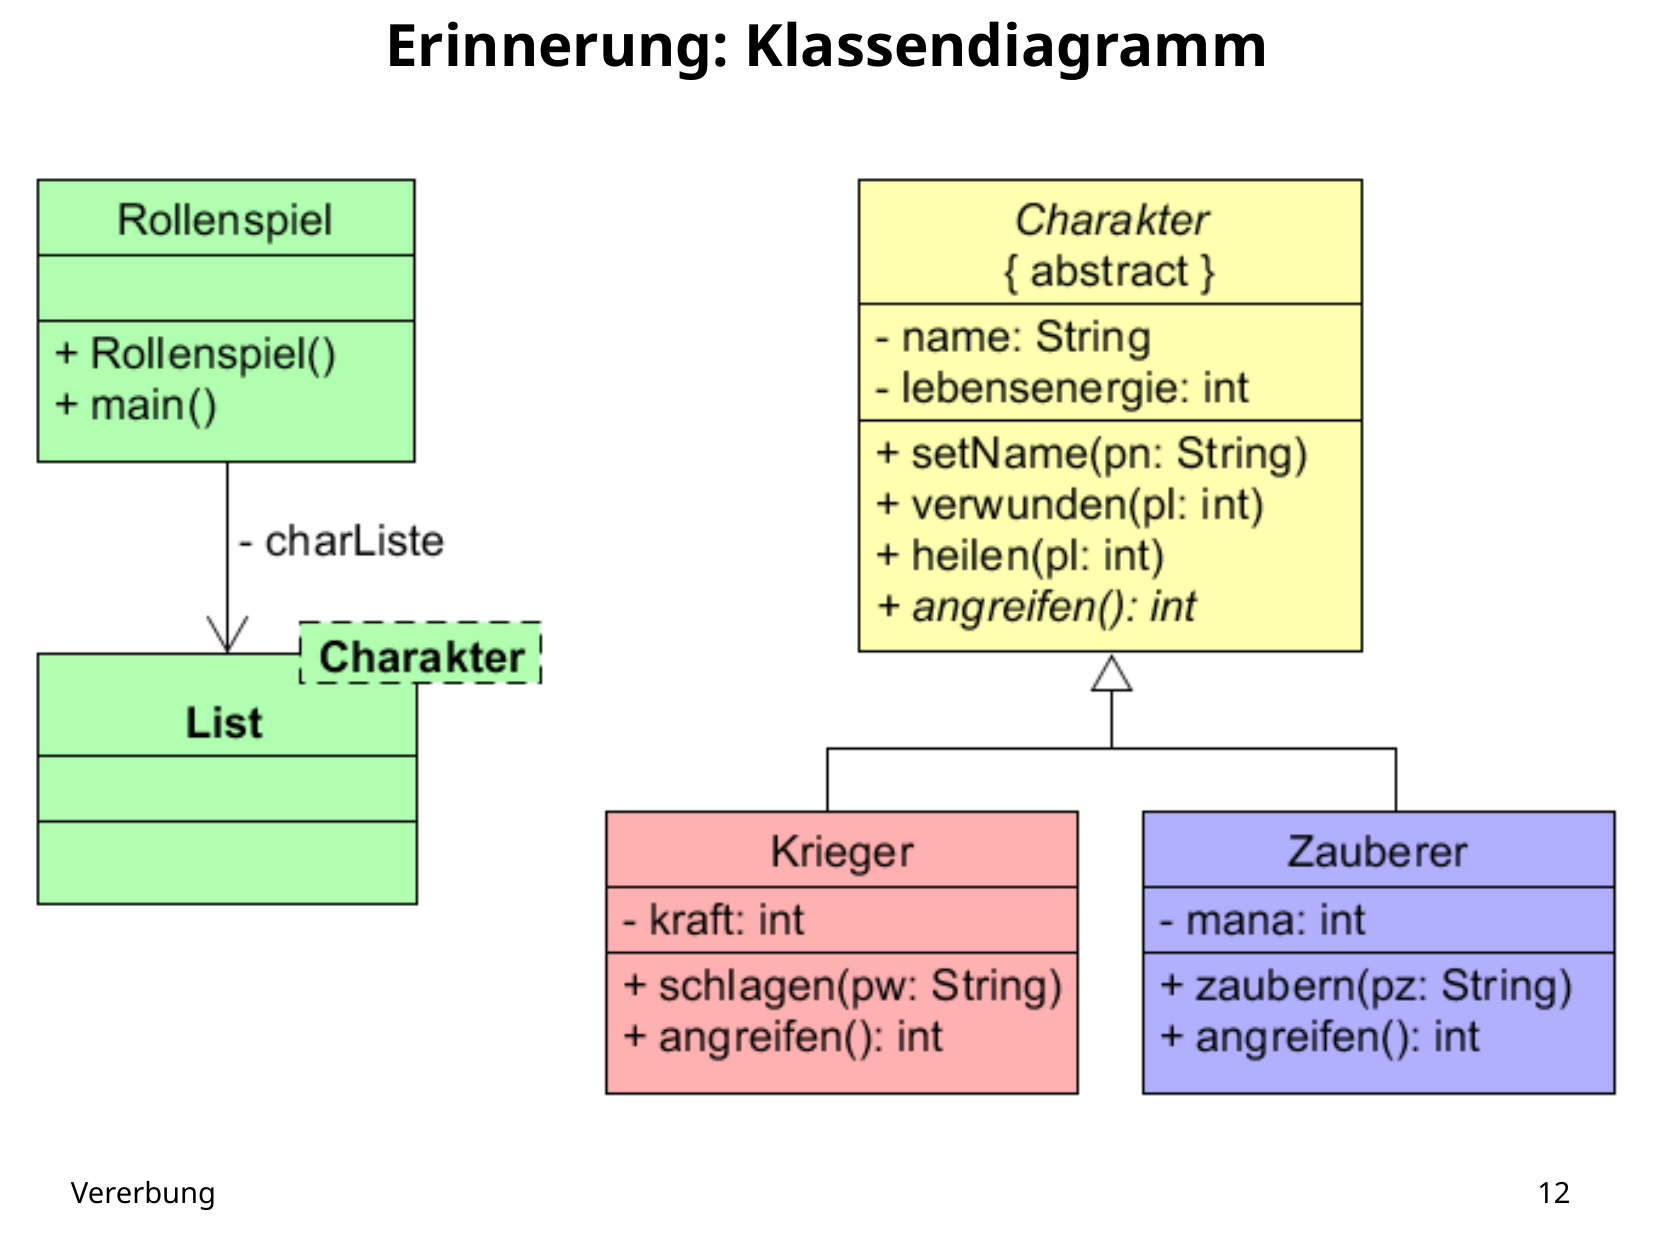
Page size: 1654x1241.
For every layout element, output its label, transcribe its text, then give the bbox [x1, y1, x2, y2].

title Erinnerung: Klassendiagramm [0, 5, 1654, 83]
picture [35, 177, 1619, 1098]
